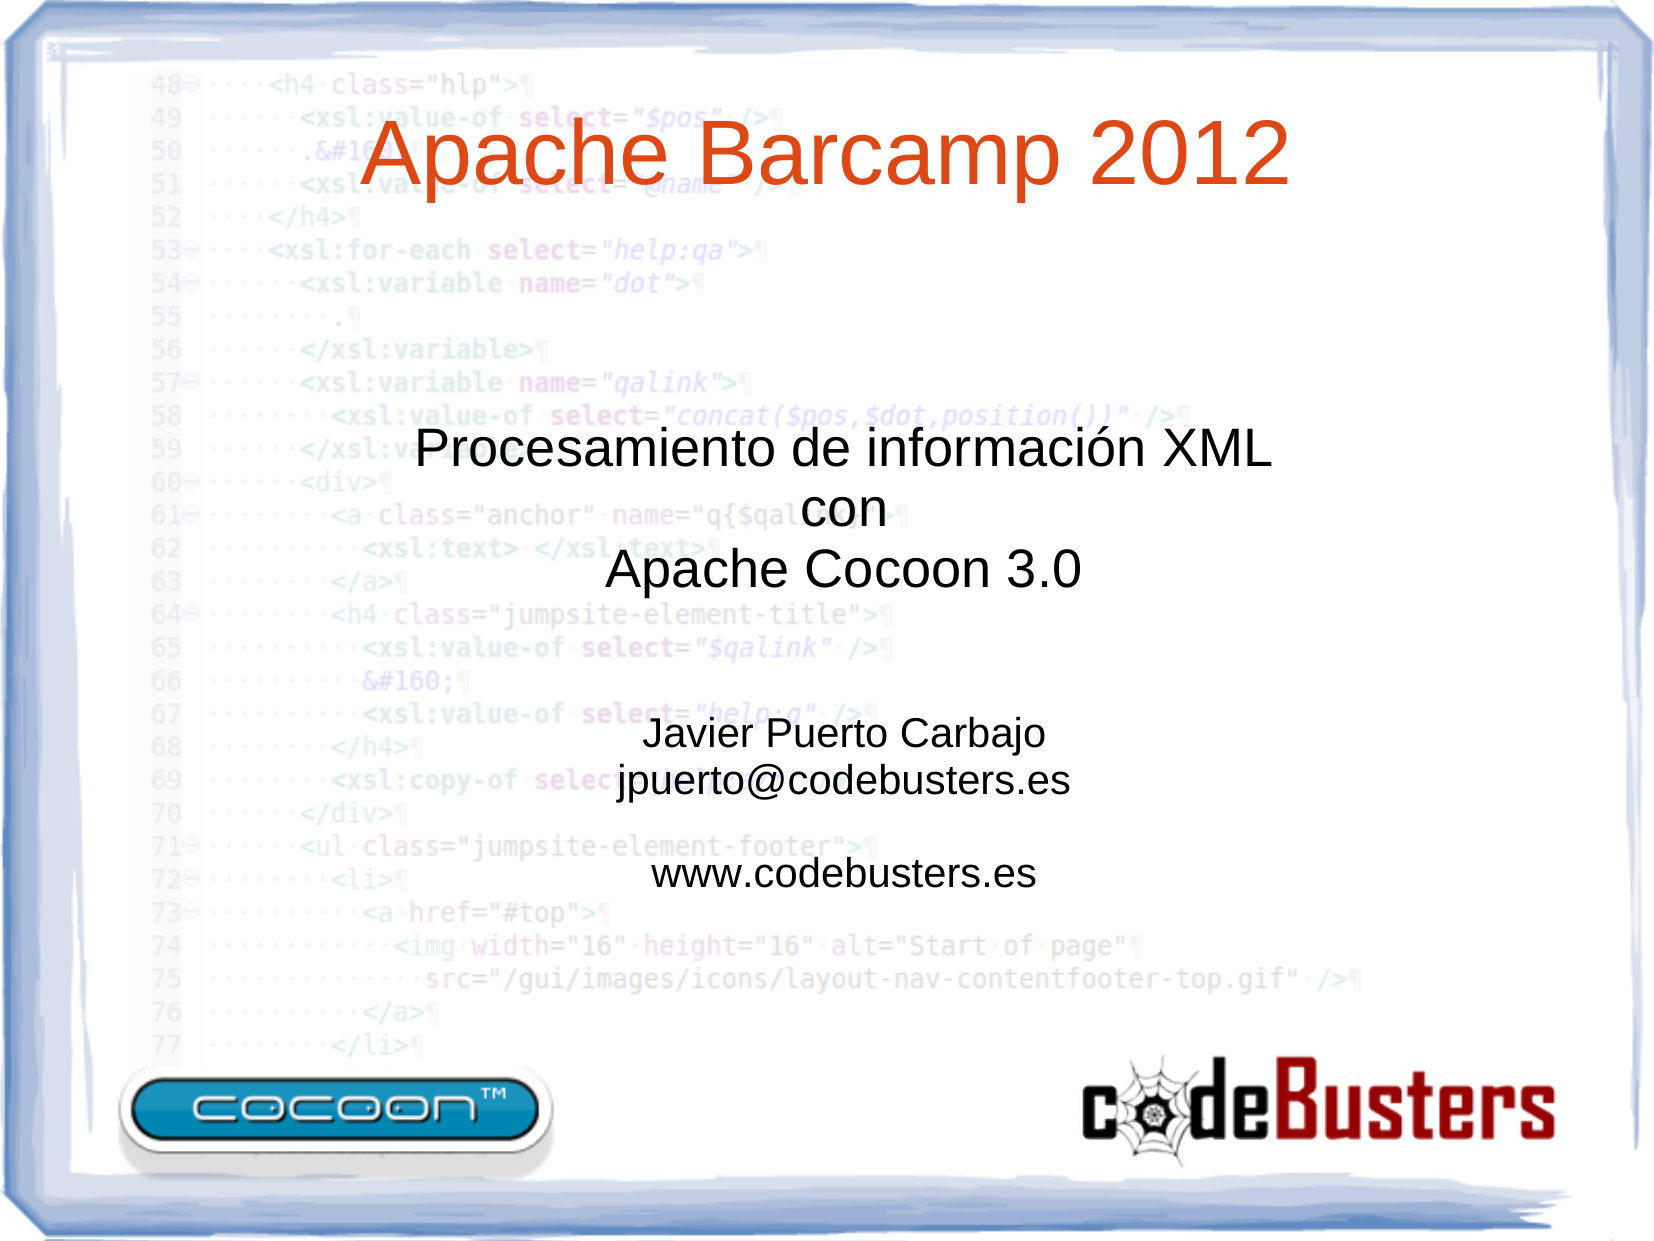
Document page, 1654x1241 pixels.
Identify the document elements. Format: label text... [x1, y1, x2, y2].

subtitle Procesamiento de información XML con Apache Cocoon 3.0 Javier Puerto Carbajo jpuerto@codebusters.es www.codebusters.es [118, 324, 1571, 1045]
picture [0, 0, 1654, 1241]
title Apache Barcamp 2012 [82, 49, 1571, 257]
